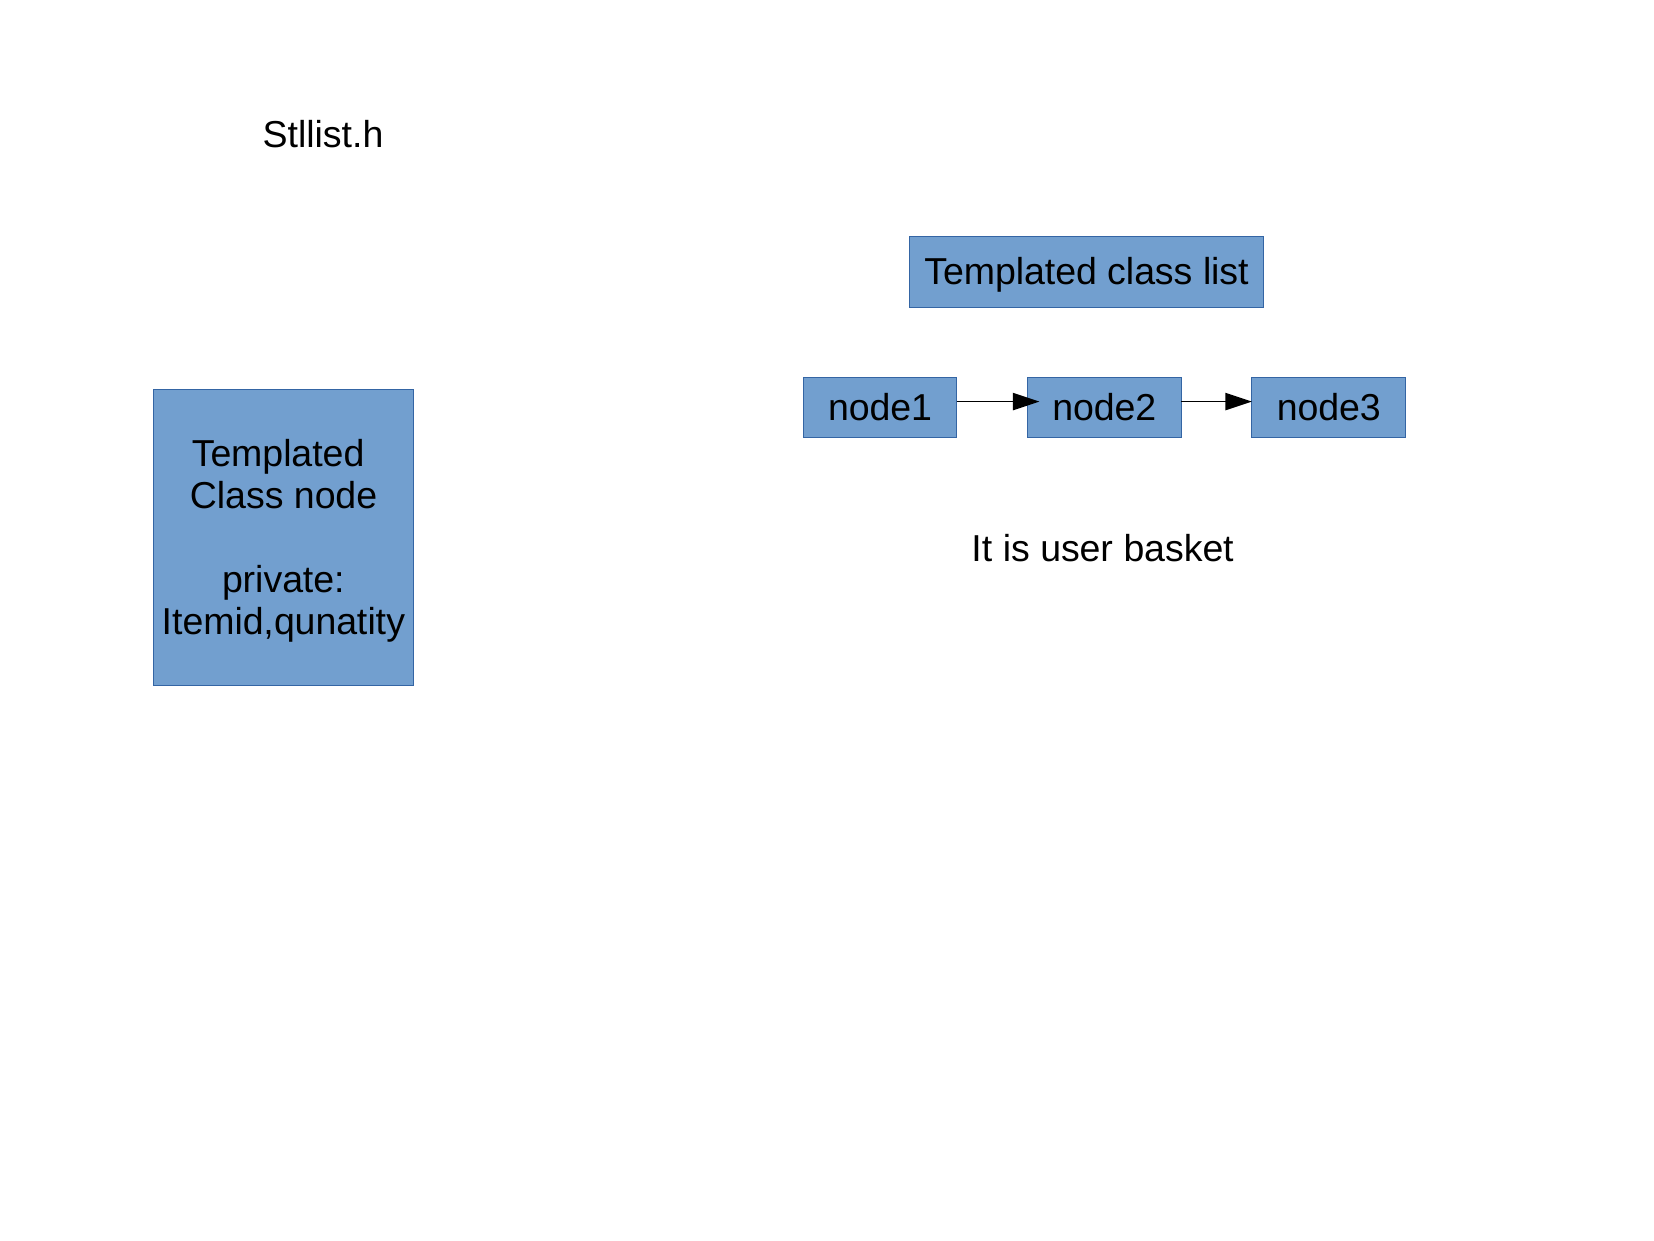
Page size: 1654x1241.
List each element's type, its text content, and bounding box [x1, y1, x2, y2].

text_box node2 [1027, 377, 1182, 438]
text_box Templated class list [909, 236, 1264, 308]
text_box node3 [1251, 377, 1406, 438]
text_box Templated Class node private: Itemid,qunatity [153, 389, 414, 686]
text_box node1 [803, 377, 957, 438]
text_box It is user basket [956, 519, 1347, 577]
text_box Stllist.h [248, 106, 399, 164]
